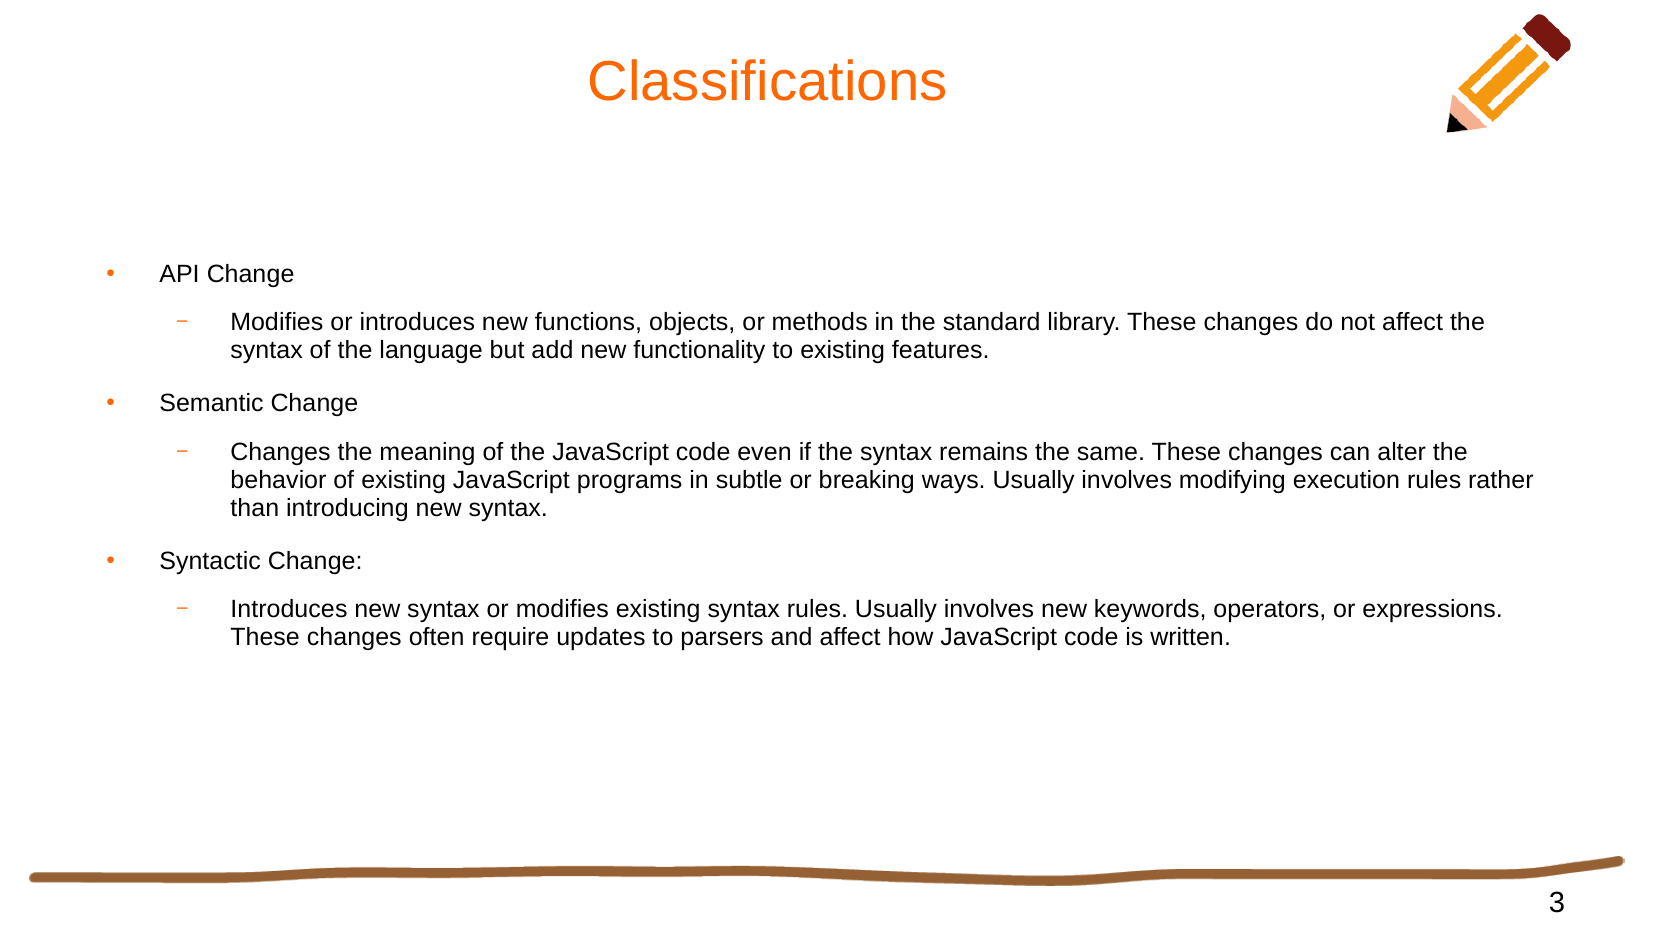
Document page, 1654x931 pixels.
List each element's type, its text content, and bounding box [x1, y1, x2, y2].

picture [29, 856, 1625, 886]
list API Change Modifies or introduces new functions, objects, or methods in the standard library. These changes do not affect the syntax of the language but add new functionality to existing features. Semantic Change Changes the meaning of the JavaScript code even if the syntax remains the same. These changes can alter the behavior of existing JavaScript programs in subtle or breaking ways. Usually involves modifying execution rules rather than introducing new syntax. Syntactic Change: Introduces new syntax or modifies existing syntax rules. Usually involves new keywords, operators, or expressions. These changes often require updates to parsers and affect how JavaScript code is written. [88, 206, 1565, 857]
title Classifications [88, 29, 1447, 133]
picture [1446, 14, 1571, 133]
